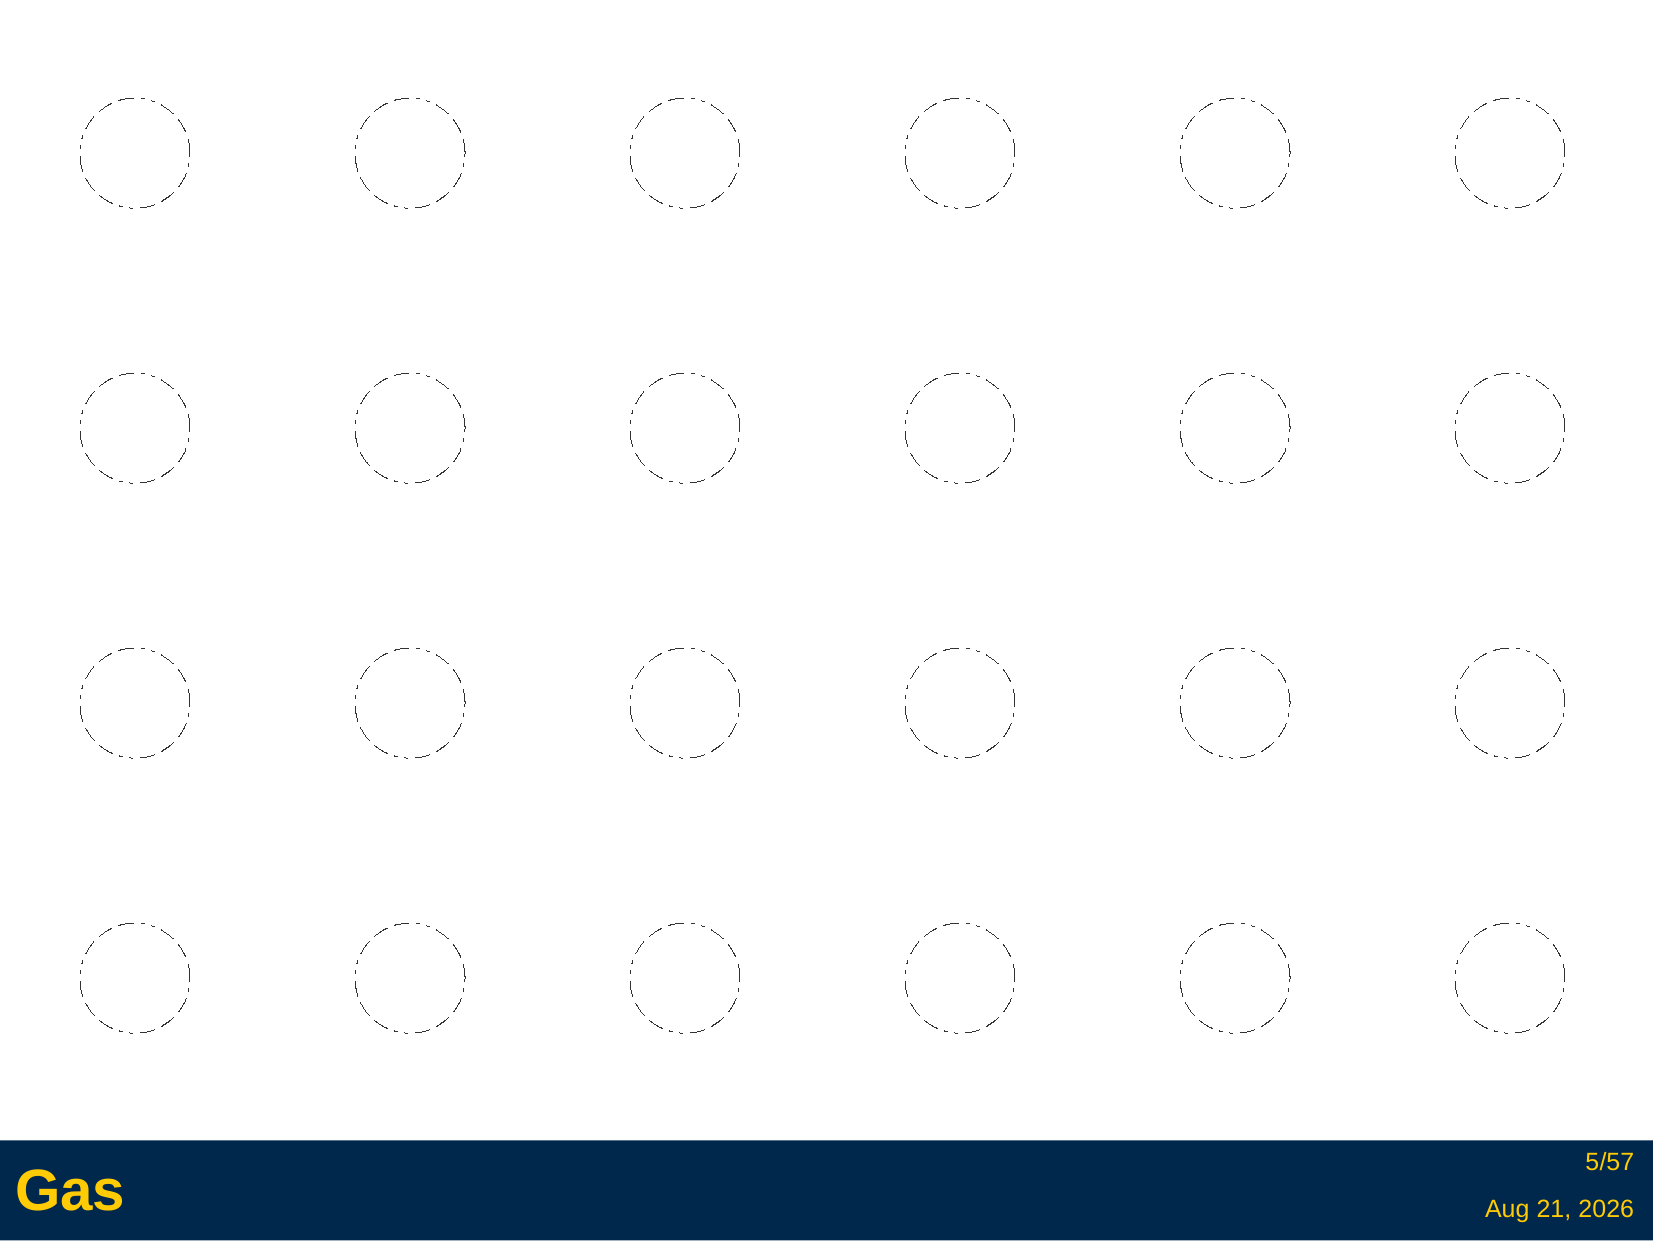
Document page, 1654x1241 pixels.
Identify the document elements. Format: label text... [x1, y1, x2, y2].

title Gas [14, 1140, 1380, 1241]
